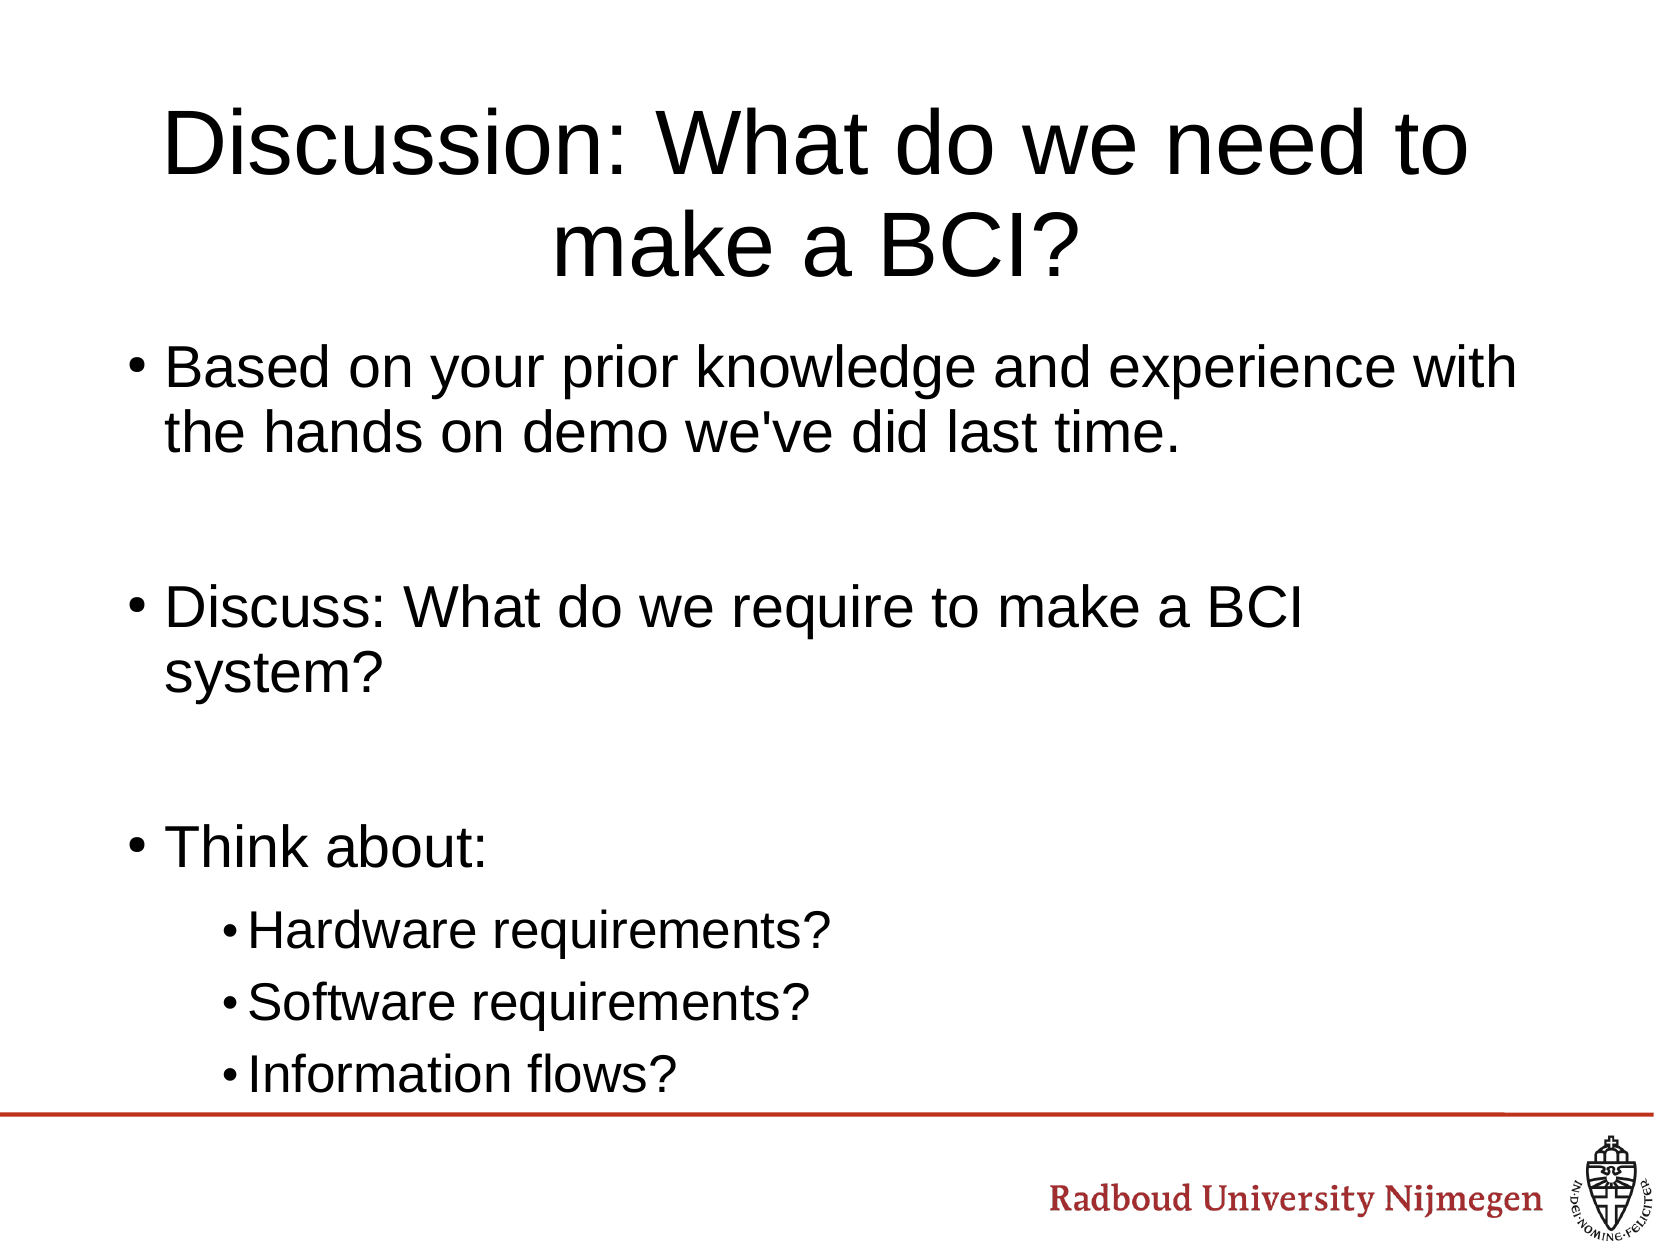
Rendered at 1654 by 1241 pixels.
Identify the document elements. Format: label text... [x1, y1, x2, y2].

list Based on your prior knowledge and experience with the hands on demo we've did last time. Discuss: What do we require to make a BCI system? Think about: Hardware requirements? Software requirements? Information flows? [114, 333, 1520, 1105]
title Discussion: What do we need to make a BCI? [114, 90, 1520, 297]
picture [1050, 1134, 1654, 1241]
